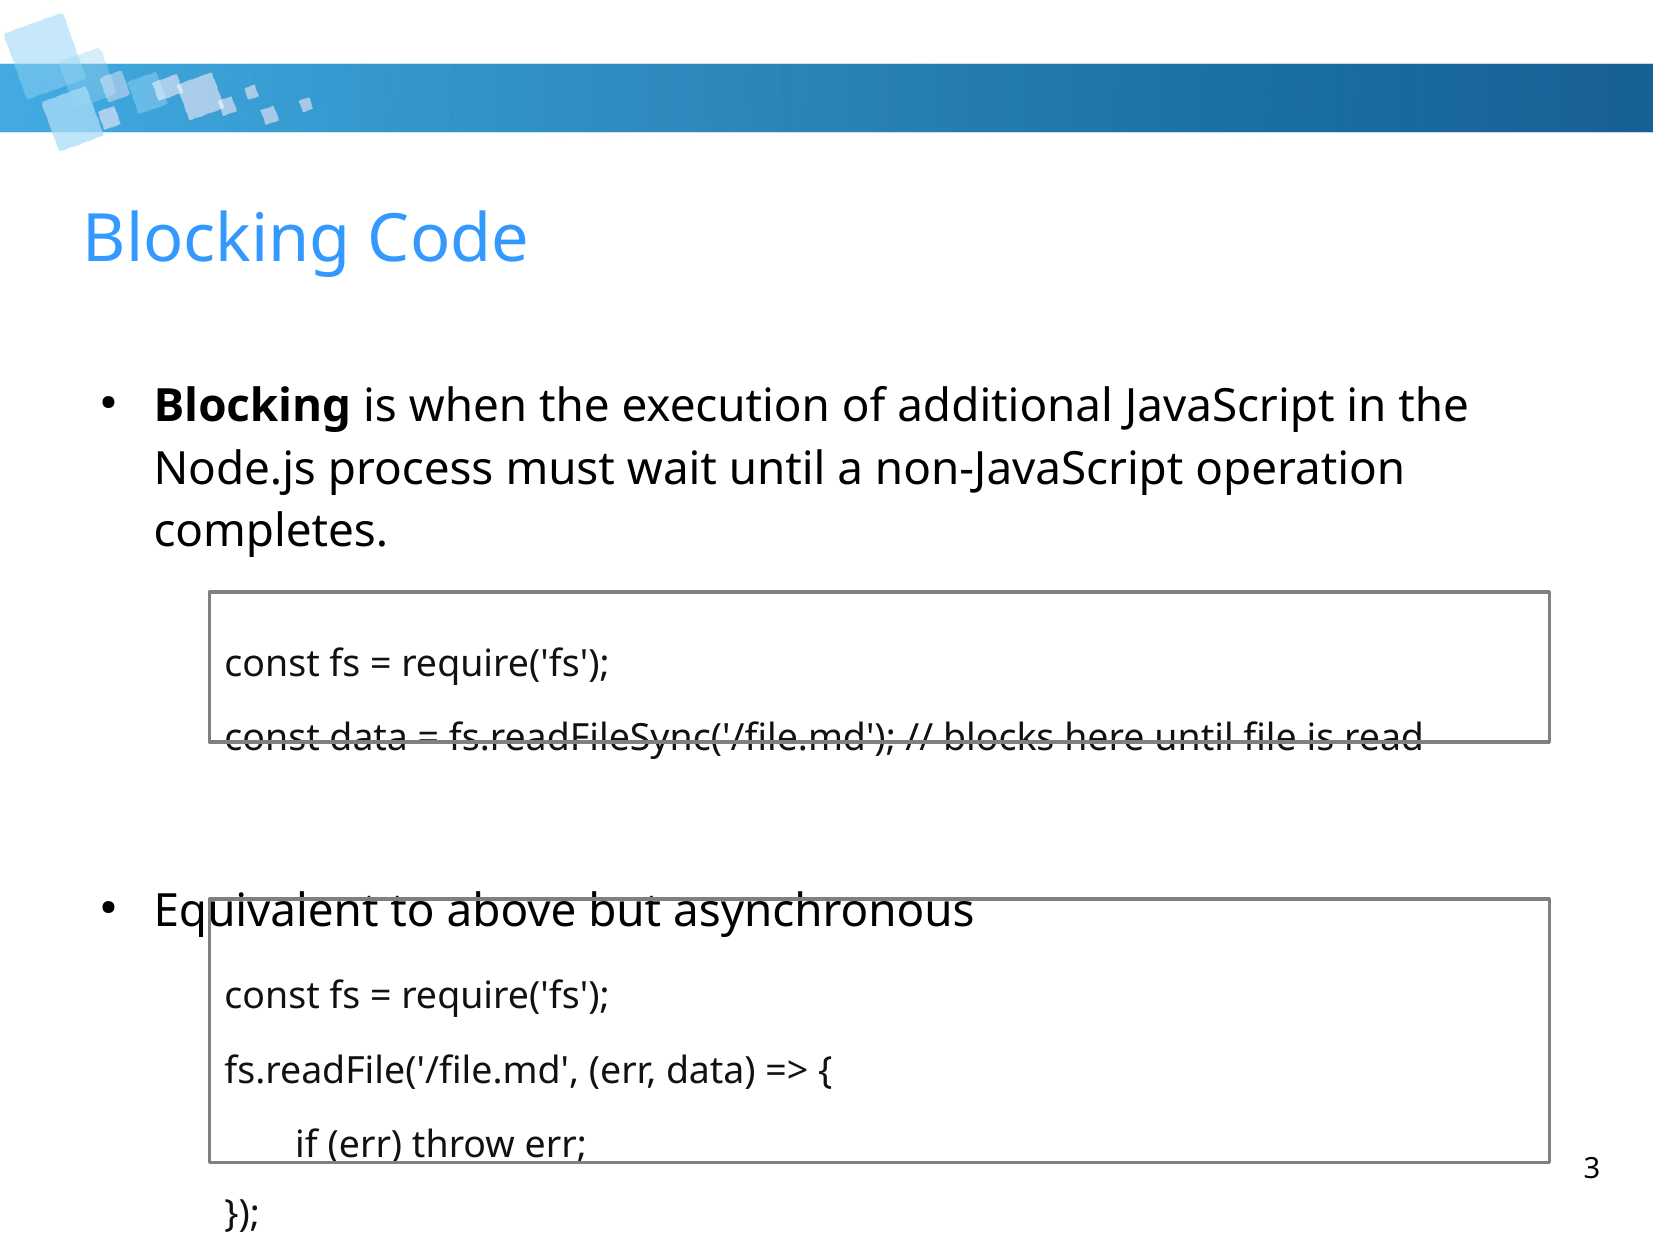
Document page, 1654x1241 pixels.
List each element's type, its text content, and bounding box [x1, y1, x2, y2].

picture [0, 0, 1653, 1238]
list Blocking is when the execution of additional JavaScript in the Node.js process must wait until a non-JavaScript operation completes. const fs = require('fs'); const data = fs.readFileSync('/file.md'); // blocks here until file is read Equivalent to above but asynchronous const fs = require('fs'); fs.readFile('/file.md', (err, data) => { if (err) throw err; }); [82, 372, 1571, 1241]
title Blocking Code [82, 131, 1571, 340]
